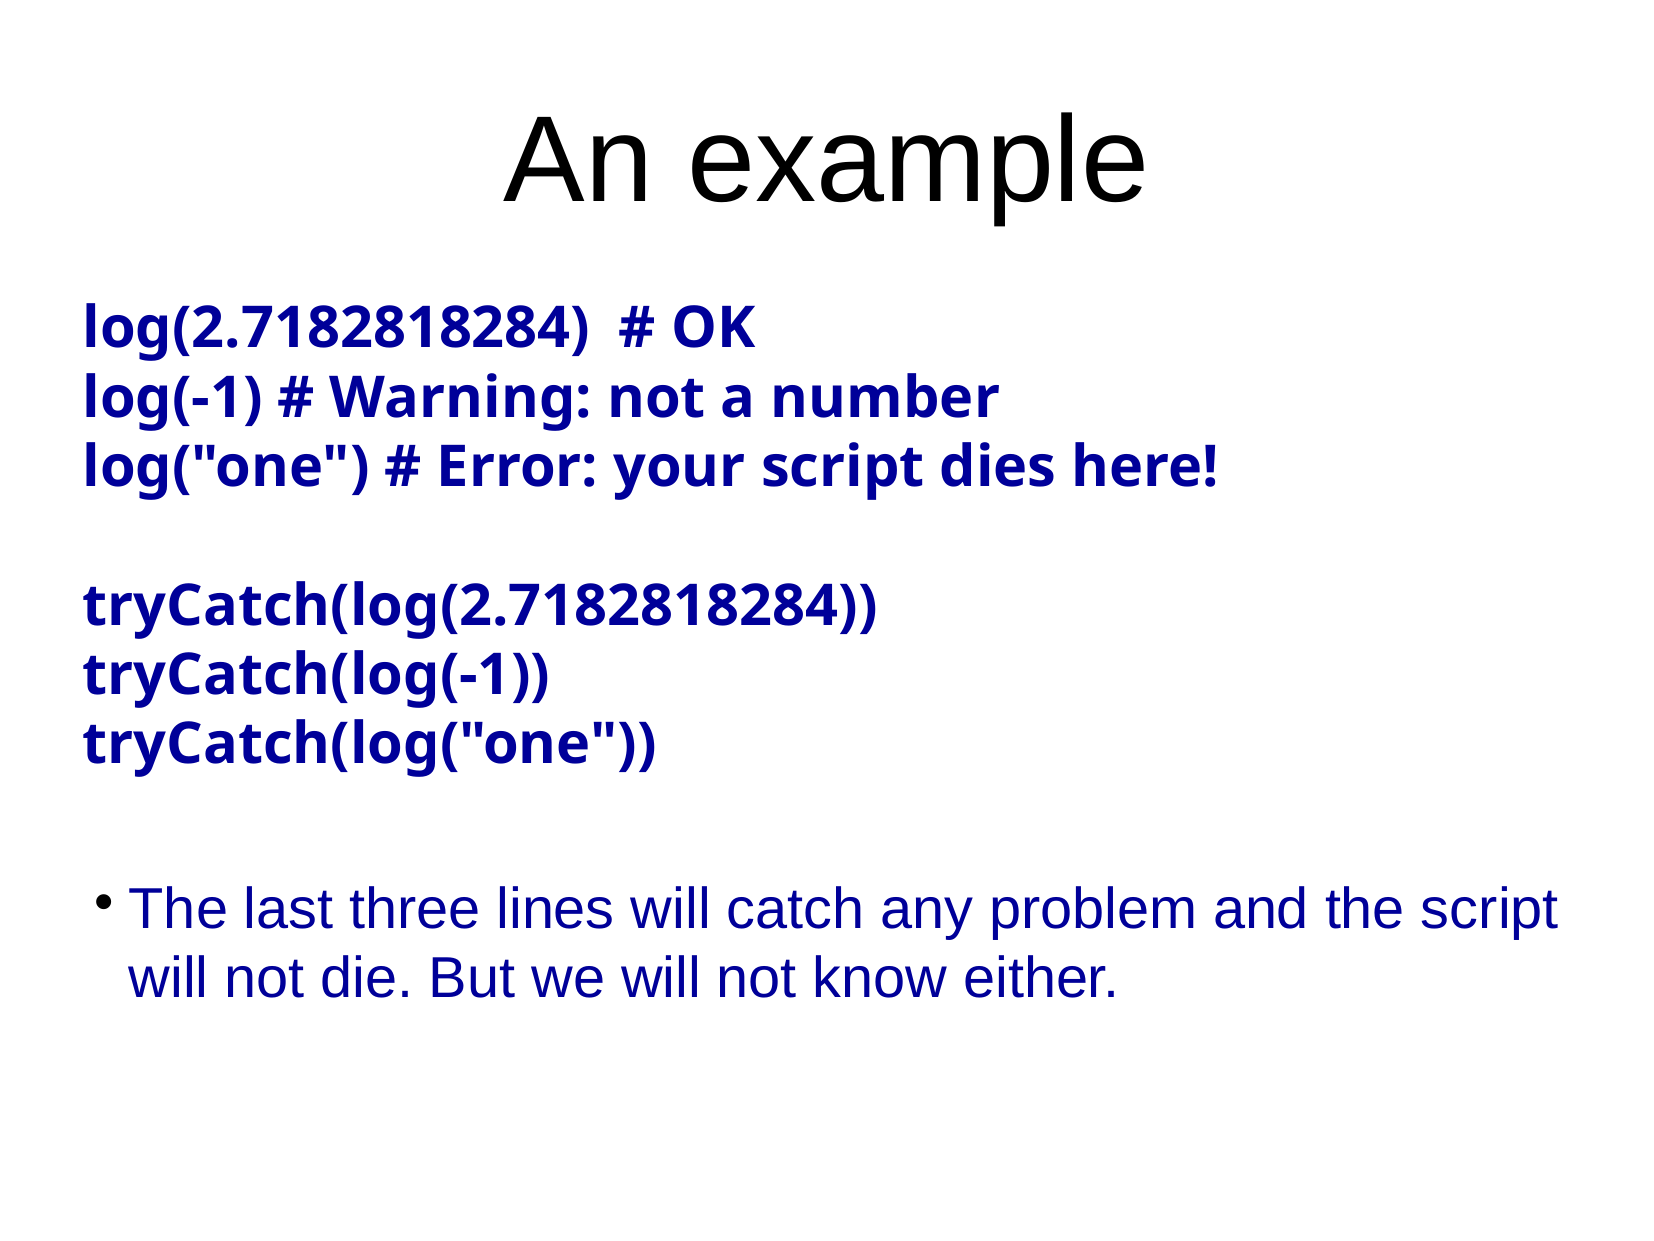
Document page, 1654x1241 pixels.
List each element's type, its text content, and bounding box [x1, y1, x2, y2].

text_box log(2.7182818284) # OK log(-1) # Warning: not a number log("one") # Error: your script dies here! tryCatch(log(2.7182818284)) tryCatch(log(-1)) tryCatch(log("one")) The last three lines will catch any problem and the script will not die. But we will not know either. [82, 290, 1571, 1010]
text_box An example [82, 49, 1571, 257]
